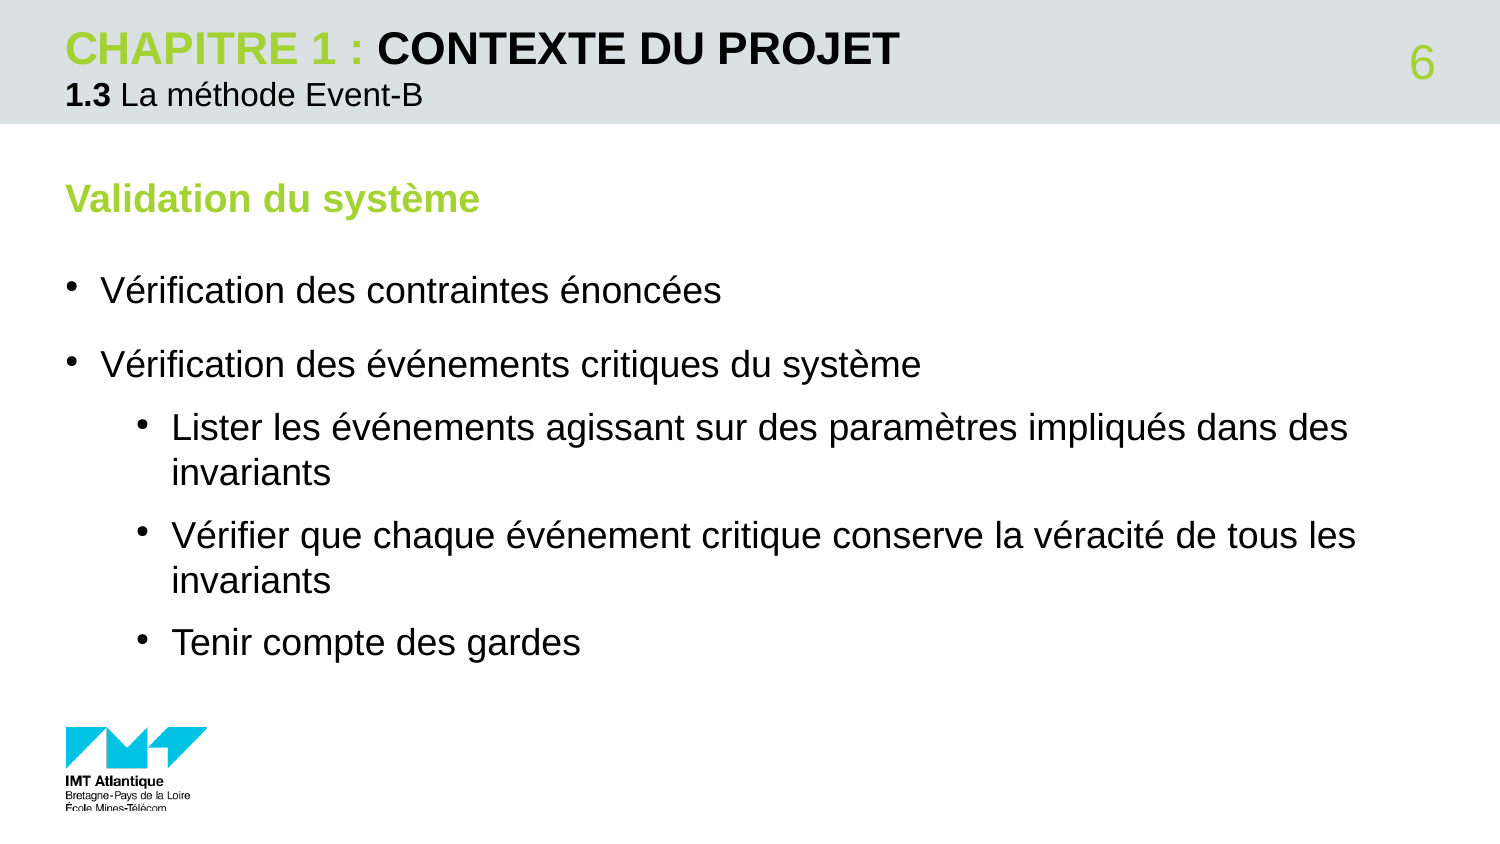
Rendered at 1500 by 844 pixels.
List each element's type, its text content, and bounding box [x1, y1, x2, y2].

title CHAPITRE 1 : Contexte du projet [64, 0, 1252, 72]
list 1.3 La méthode Event-B [64, 72, 1252, 118]
slide_number <number> [1251, 35, 1437, 85]
list Validation du système Vérification des contraintes énoncées Vérification des événements critiques du système Lister les événements agissant sur des paramètres impliqués dans des invariants Vérifier que chaque événement critique conserve la véracité de tous les invariants Tenir compte des gardes [64, 173, 1437, 715]
